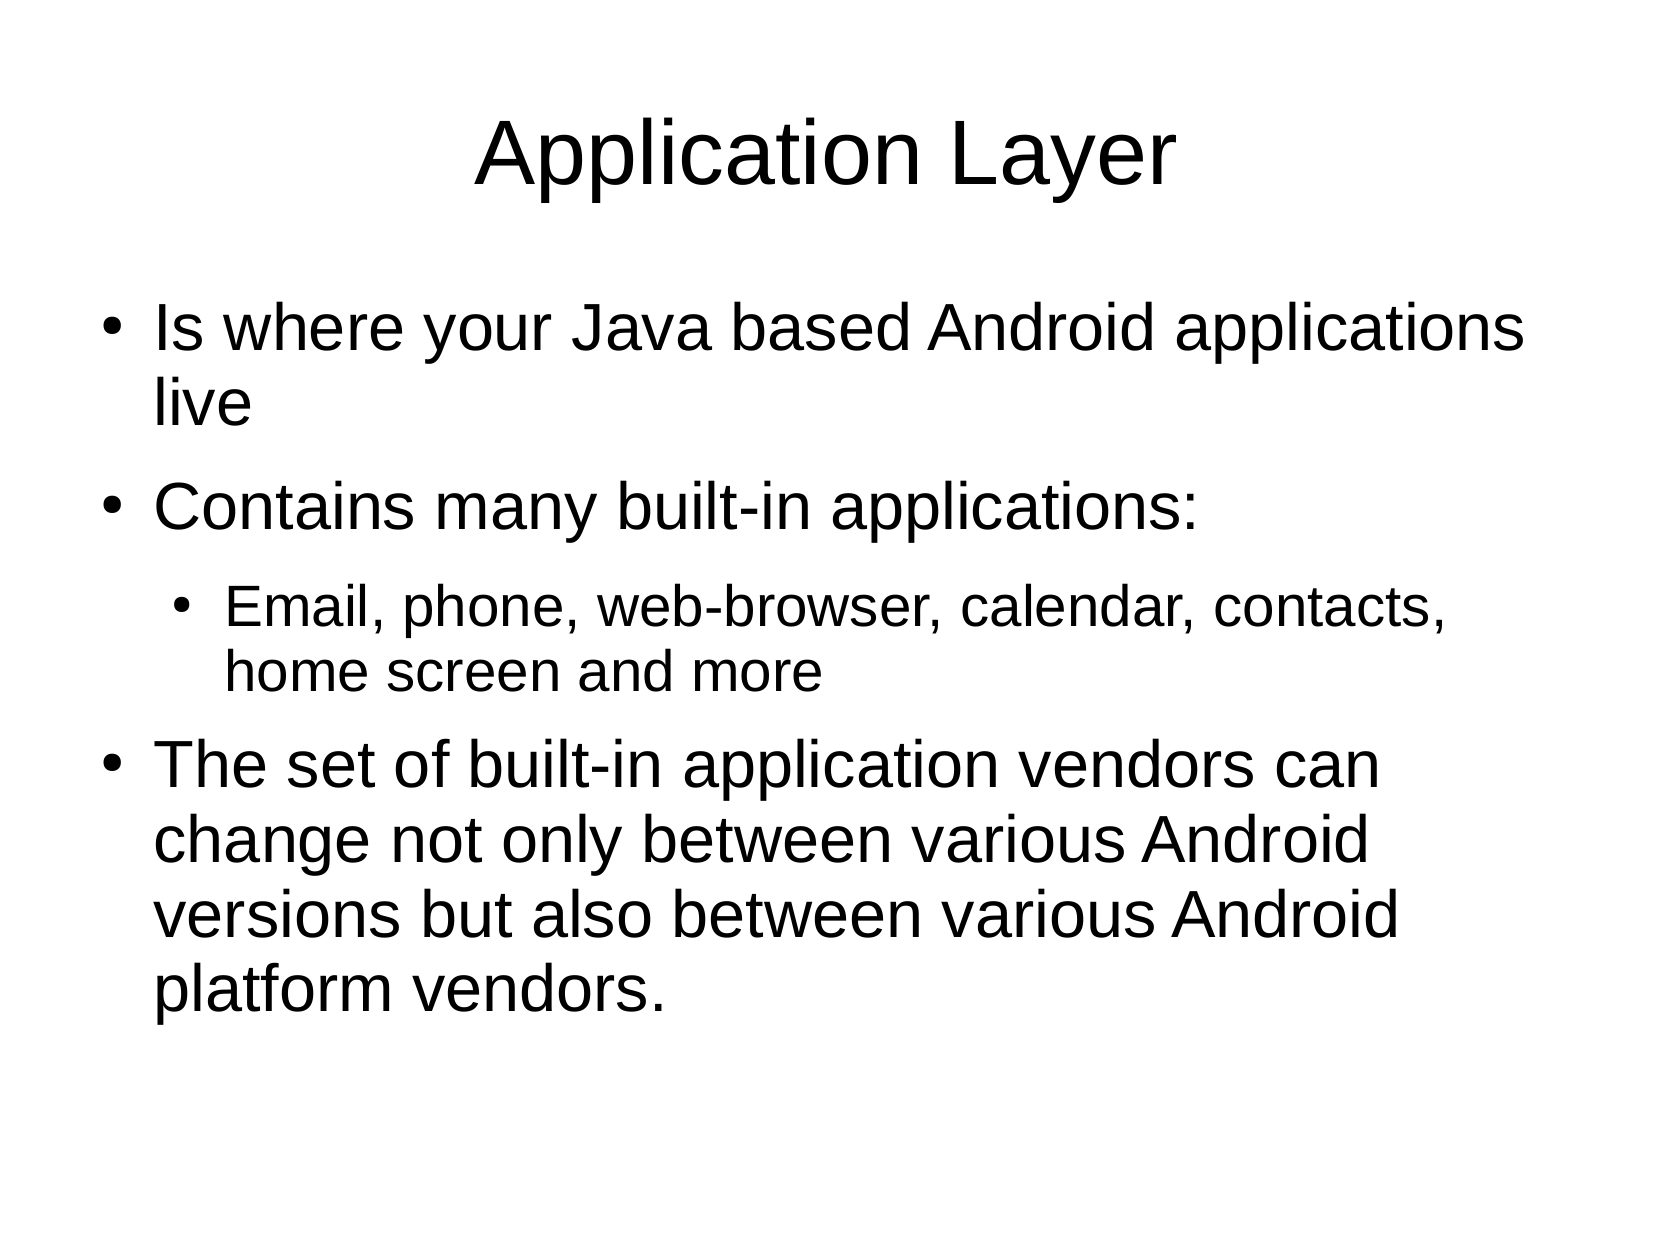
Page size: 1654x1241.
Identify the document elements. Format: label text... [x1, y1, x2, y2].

title Application Layer [82, 49, 1571, 257]
list Is where your Java based Android applications live Contains many built-in applications: Email, phone, web-browser, calendar, contacts, home screen and more The set of built-in application vendors can change not only between various Android versions but also between various Android platform vendors. [82, 290, 1571, 1109]
